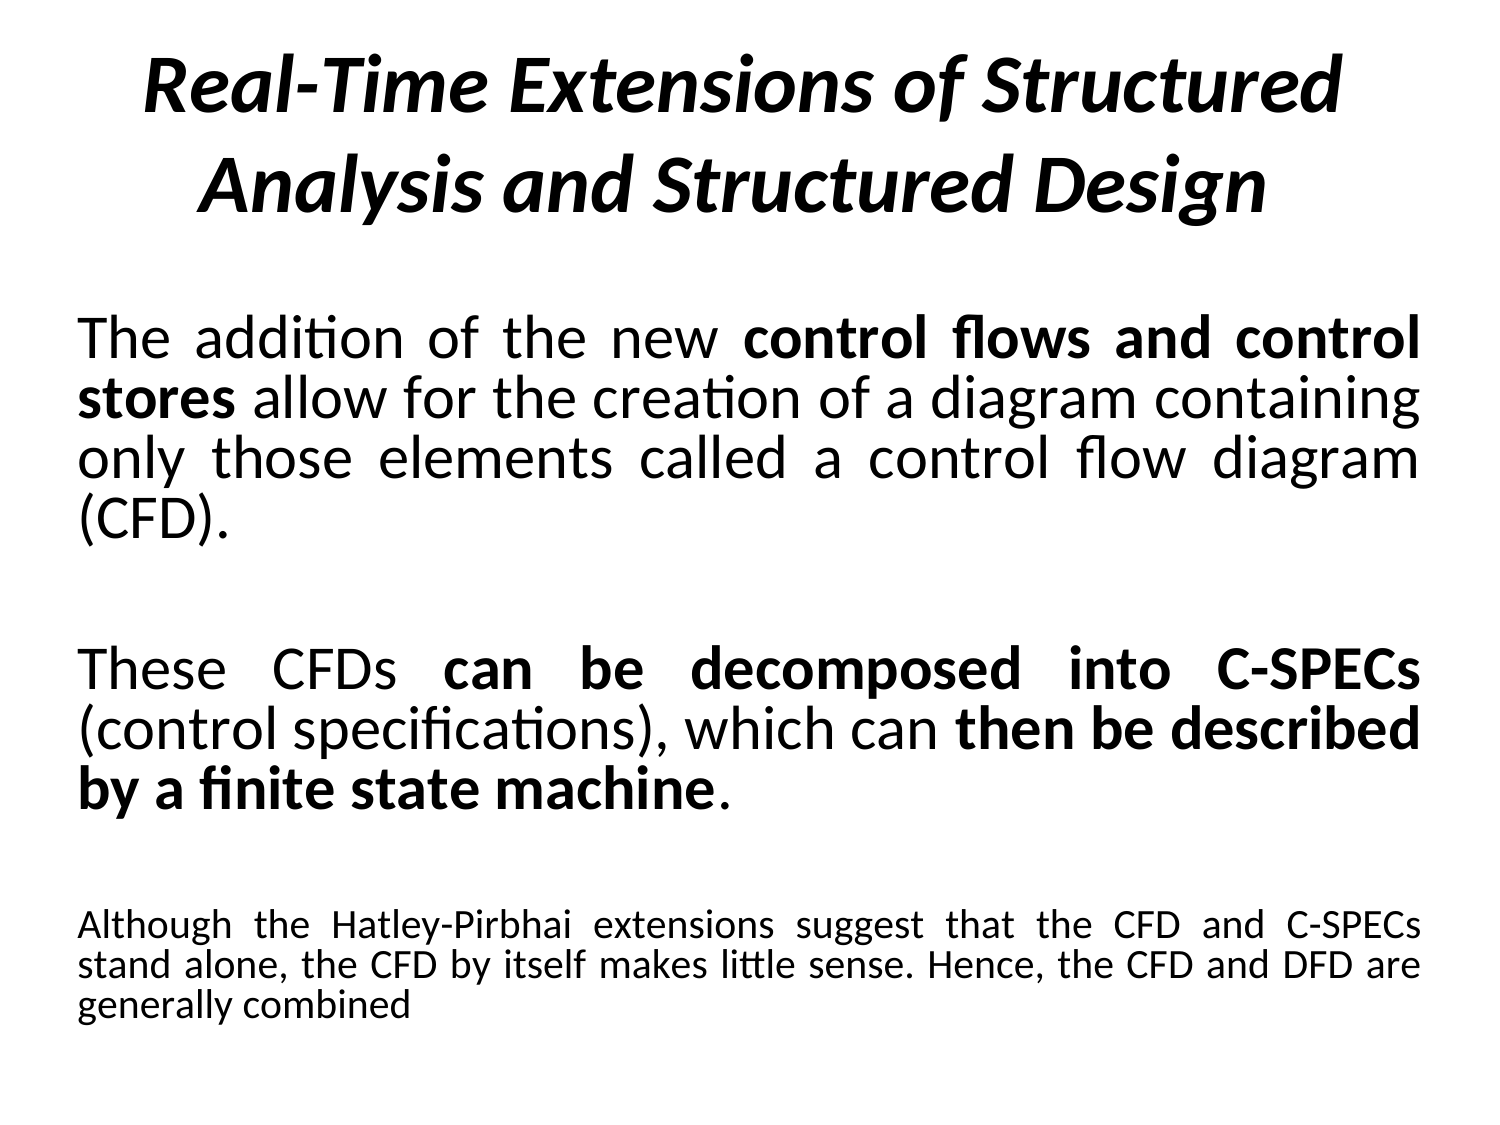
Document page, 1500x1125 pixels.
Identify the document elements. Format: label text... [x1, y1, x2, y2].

subtitle The addition of the new control flows and control stores allow for the creation of a diagram containing only those elements called a control flow diagram (CFD). These CFDs can be decomposed into C-SPECs (control specifications), which can then be described by a finite state machine. Although the Hatley-Pirbhai extensions suggest that the CFD and C-SPECs stand alone, the CFD by itself makes little sense. Hence, the CFD and DFD are generally combined [62, 212, 1438, 1088]
title Real-Time Extensions of Structured Analysis and Structured Design [0, 21, 1488, 238]
